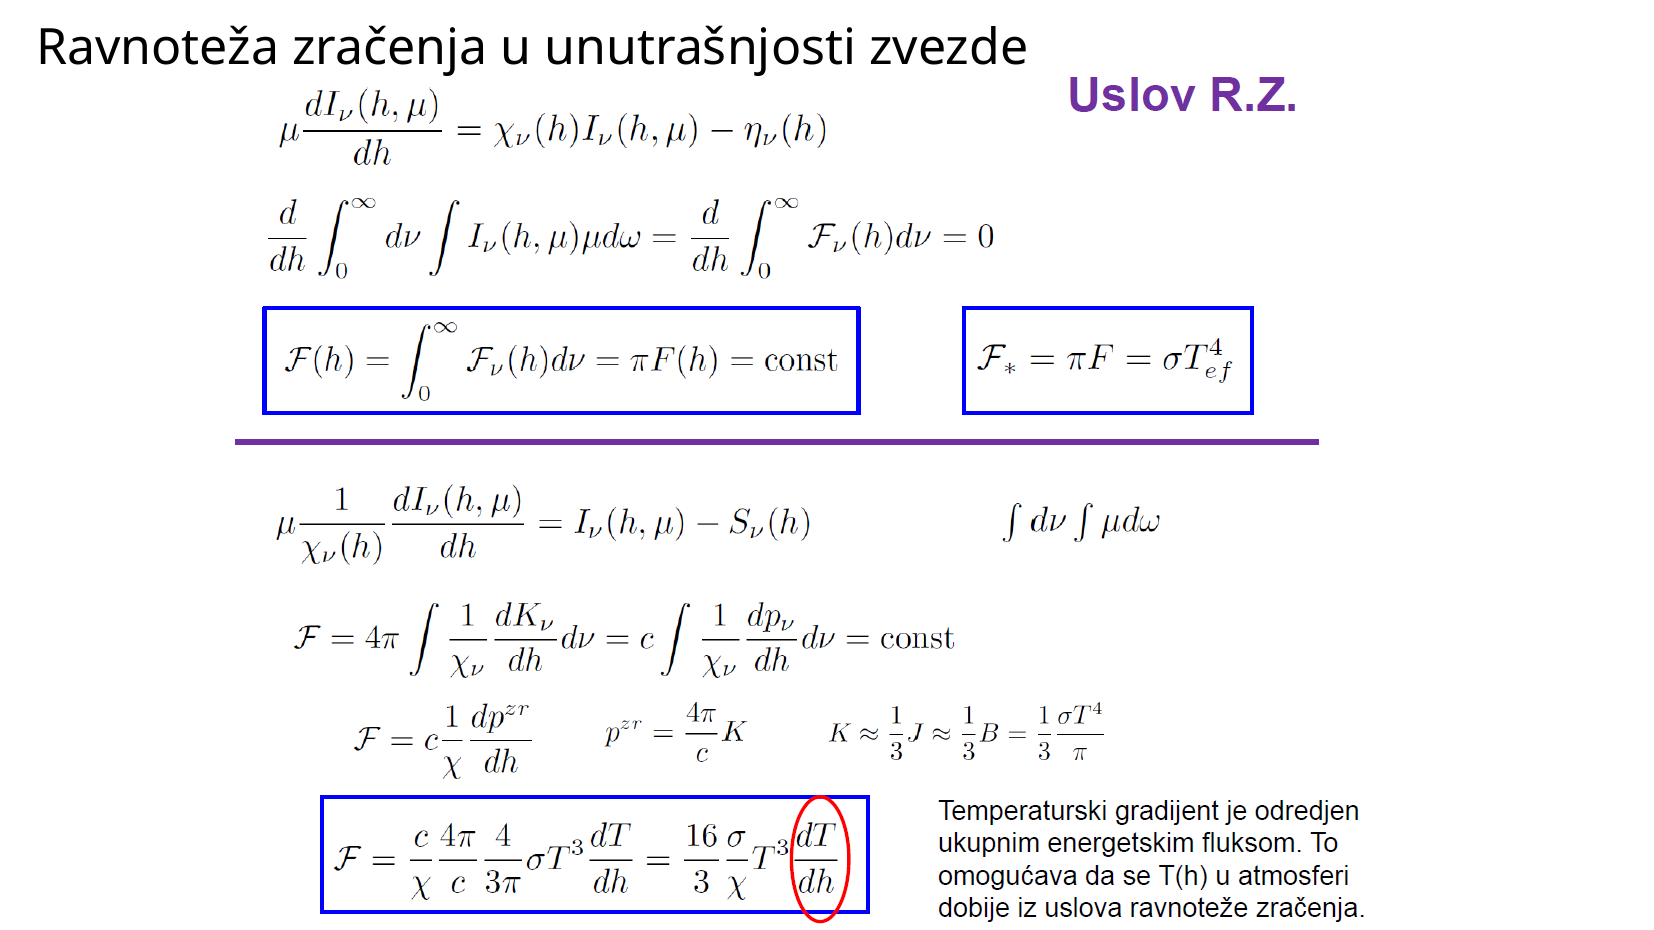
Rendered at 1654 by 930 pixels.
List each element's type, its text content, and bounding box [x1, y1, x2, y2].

title Ravnoteža zračenja u unutrašnjosti zvezde [36, 0, 1624, 95]
picture [225, 95, 1388, 930]
